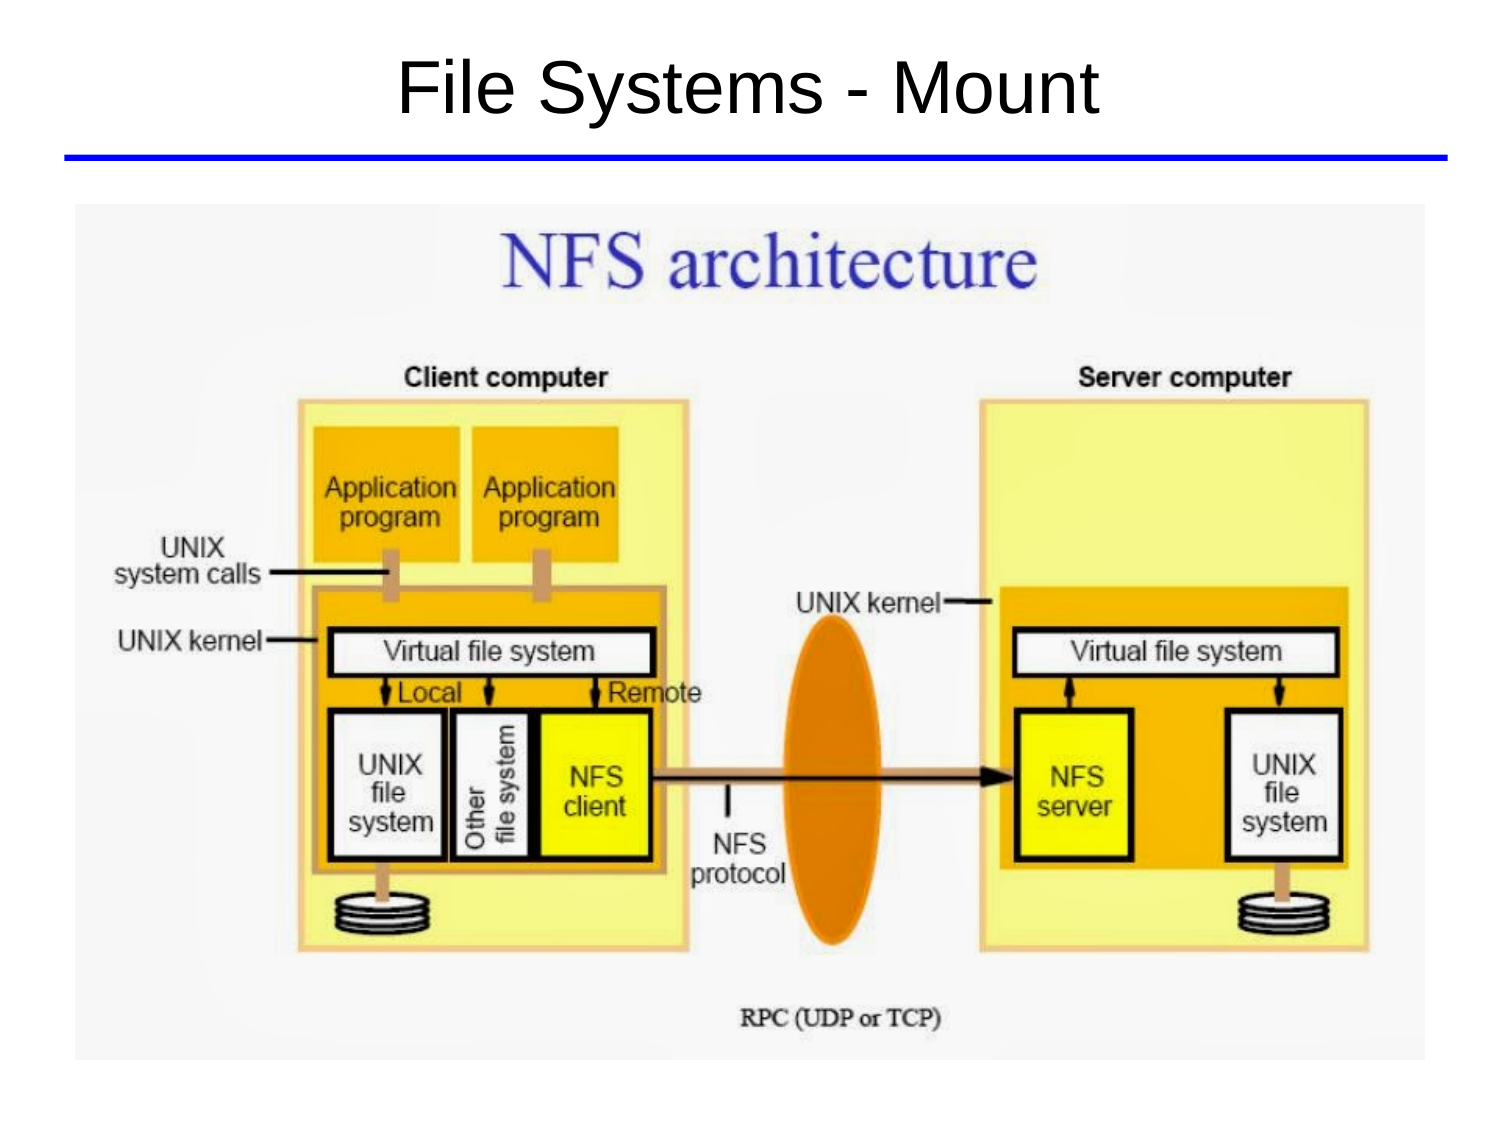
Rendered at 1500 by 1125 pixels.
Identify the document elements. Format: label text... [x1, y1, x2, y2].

picture [75, 204, 1425, 1060]
title File Systems - Mount [115, 21, 1382, 147]
